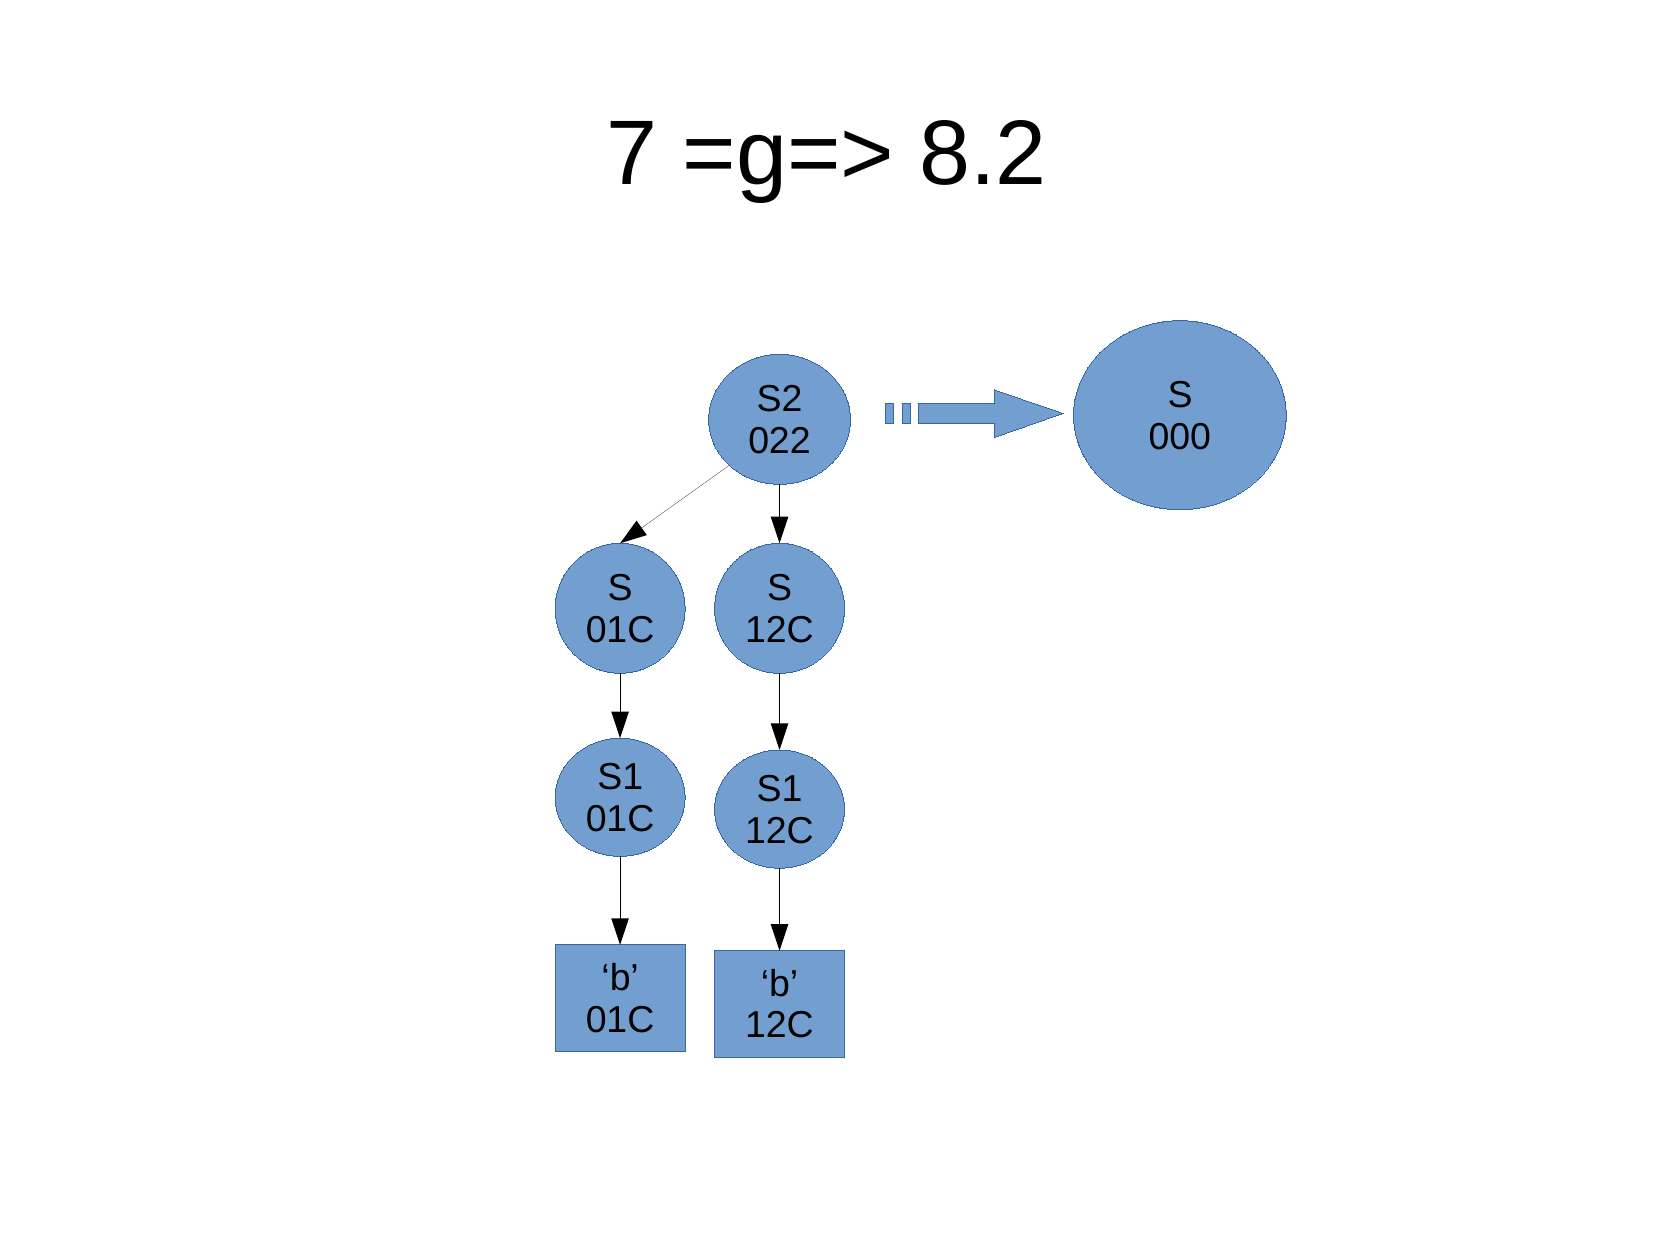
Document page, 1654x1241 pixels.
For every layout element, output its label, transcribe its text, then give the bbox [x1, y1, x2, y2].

text_box ‘b’ 12C [714, 950, 845, 1058]
text_box S1 01C [555, 738, 686, 857]
text_box ‘b’ 01C [555, 944, 686, 1052]
text_box [918, 389, 1064, 438]
text_box S 12C [714, 543, 845, 674]
text_box S 01C [555, 543, 686, 674]
text_box S2 022 [708, 354, 851, 485]
text_box [902, 403, 911, 424]
text_box S1 12C [714, 750, 845, 869]
text_box [885, 403, 894, 424]
title 7 =g=> 8.2 [82, 49, 1571, 257]
text_box S 000 [1073, 320, 1287, 510]
